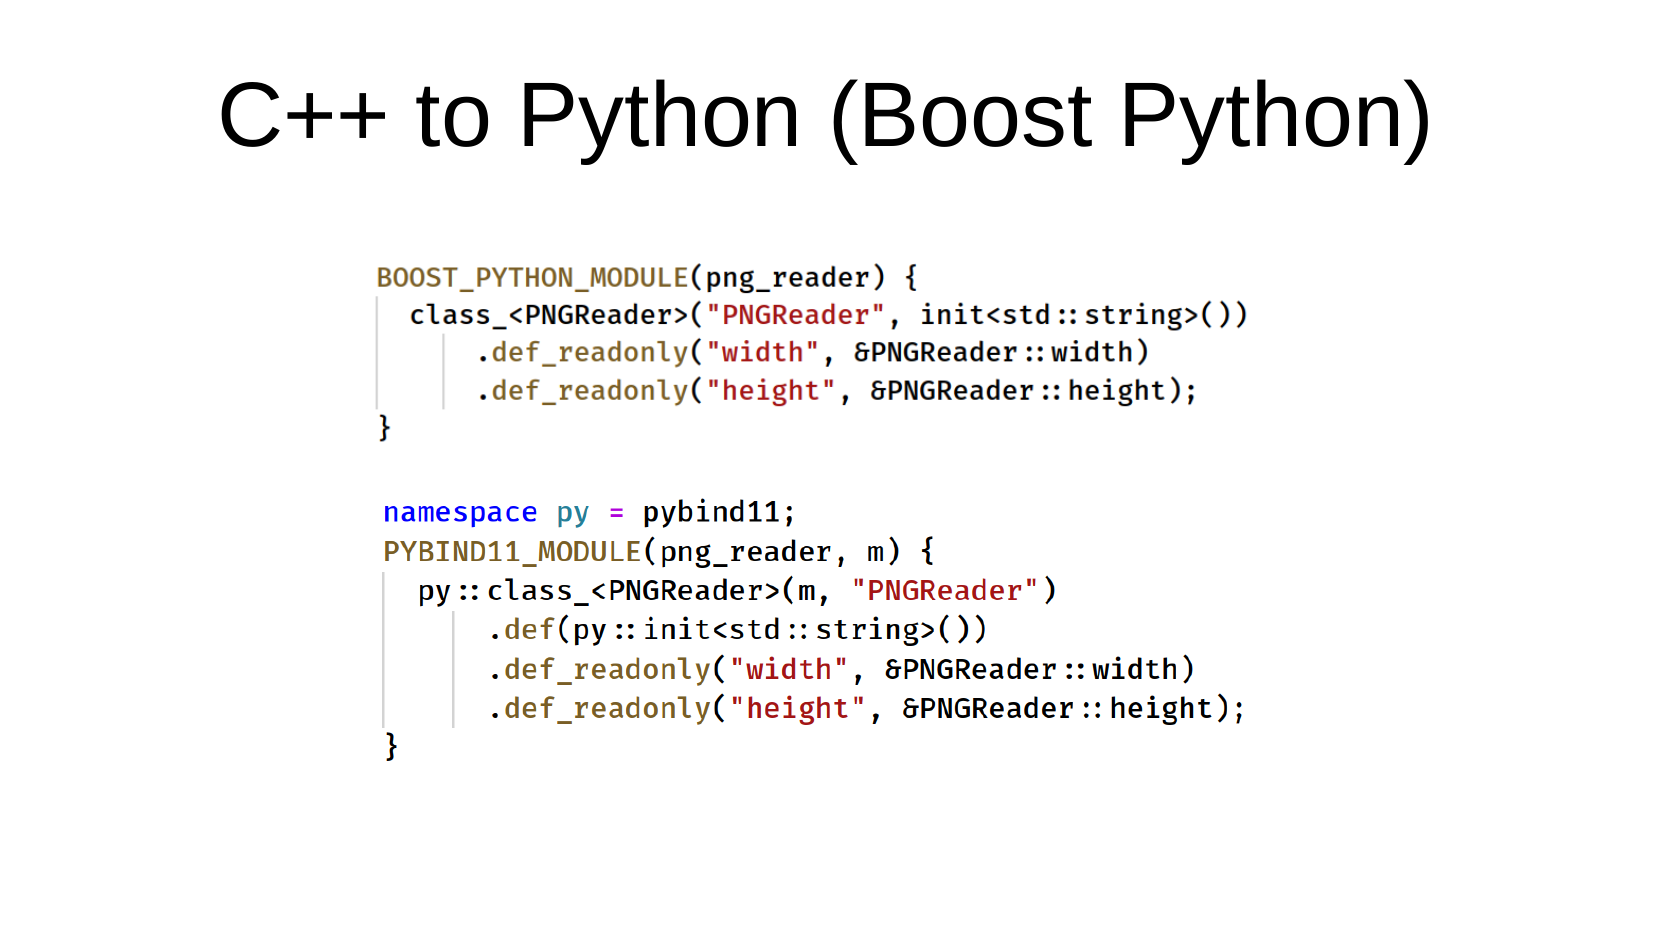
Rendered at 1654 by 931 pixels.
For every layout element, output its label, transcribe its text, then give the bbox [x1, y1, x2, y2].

picture [364, 259, 1276, 451]
picture [382, 496, 1252, 766]
title C++ to Python (Boost Python) [82, 37, 1571, 193]
